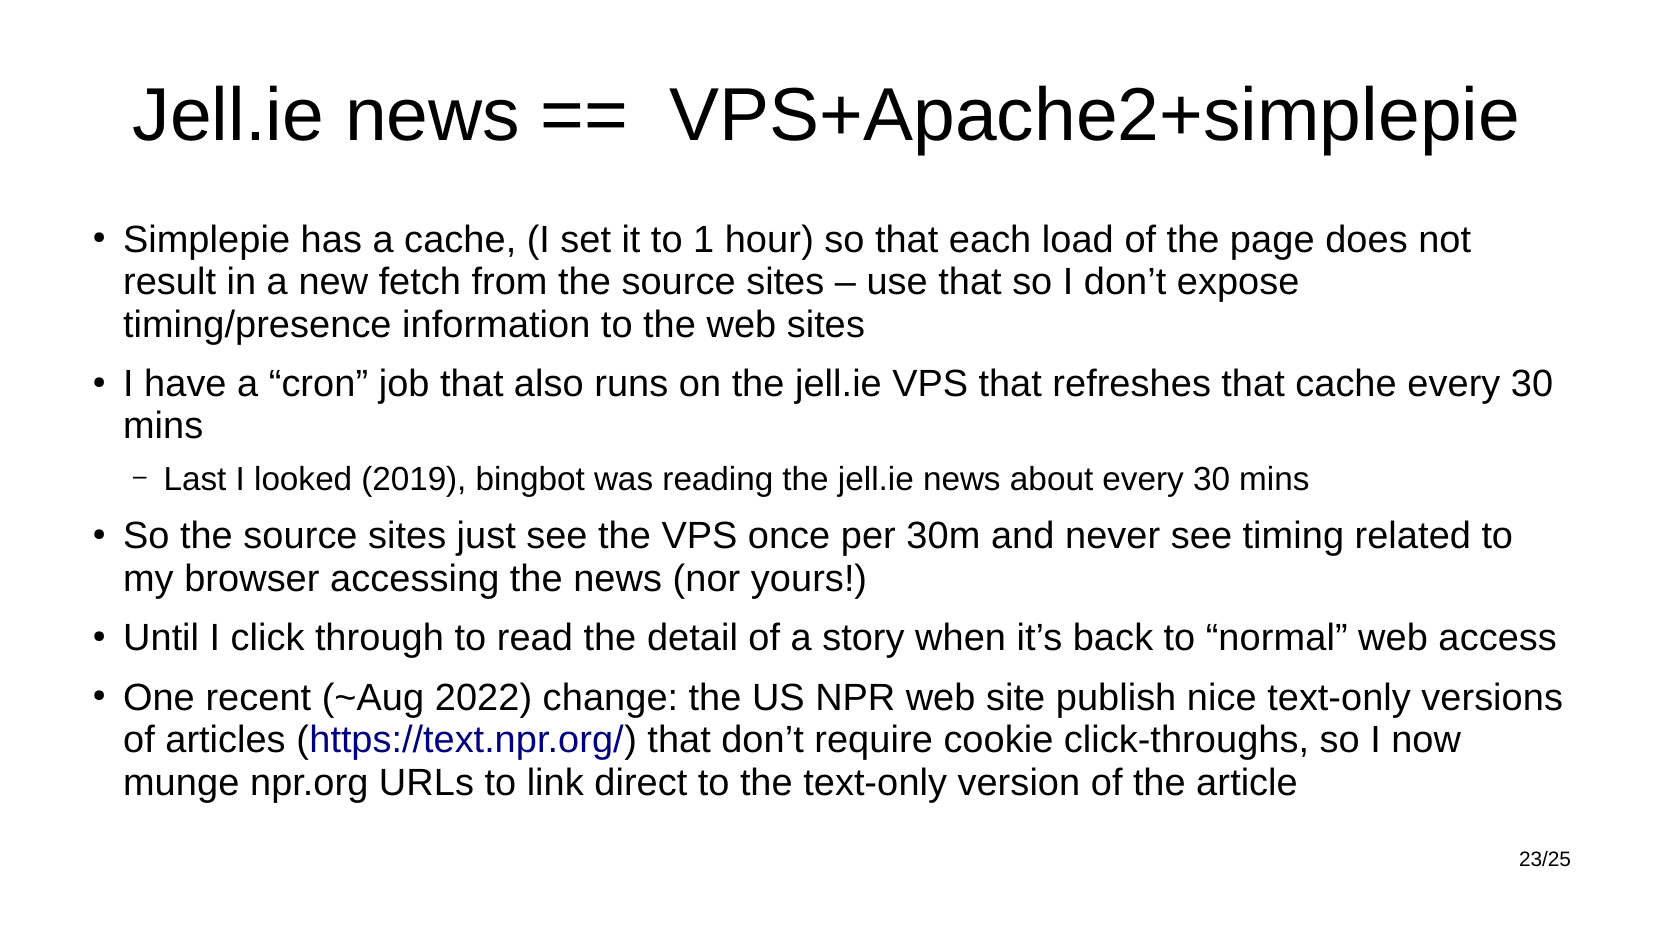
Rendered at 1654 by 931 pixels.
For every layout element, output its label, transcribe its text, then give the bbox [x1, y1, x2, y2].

list Simplepie has a cache, (I set it to 1 hour) so that each load of the page does not result in a new fetch from the source sites – use that so I don’t expose timing/presence information to the web sites I have a “cron” job that also runs on the jell.ie VPS that refreshes that cache every 30 mins Last I looked (2019), bingbot was reading the jell.ie news about every 30 mins So the source sites just see the VPS once per 30m and never see timing related to my browser accessing the news (nor yours!) Until I click through to read the detail of a story when it’s back to “normal” web access One recent (~Aug 2022) change: the US NPR web site publish nice text-only versions of articles (https://text.npr.org/) that don’t require cookie click-throughs, so I now munge npr.org URLs to link direct to the text-only version of the article [82, 217, 1571, 838]
title Jell.ie news == VPS+Apache2+simplepie [82, 37, 1571, 193]
